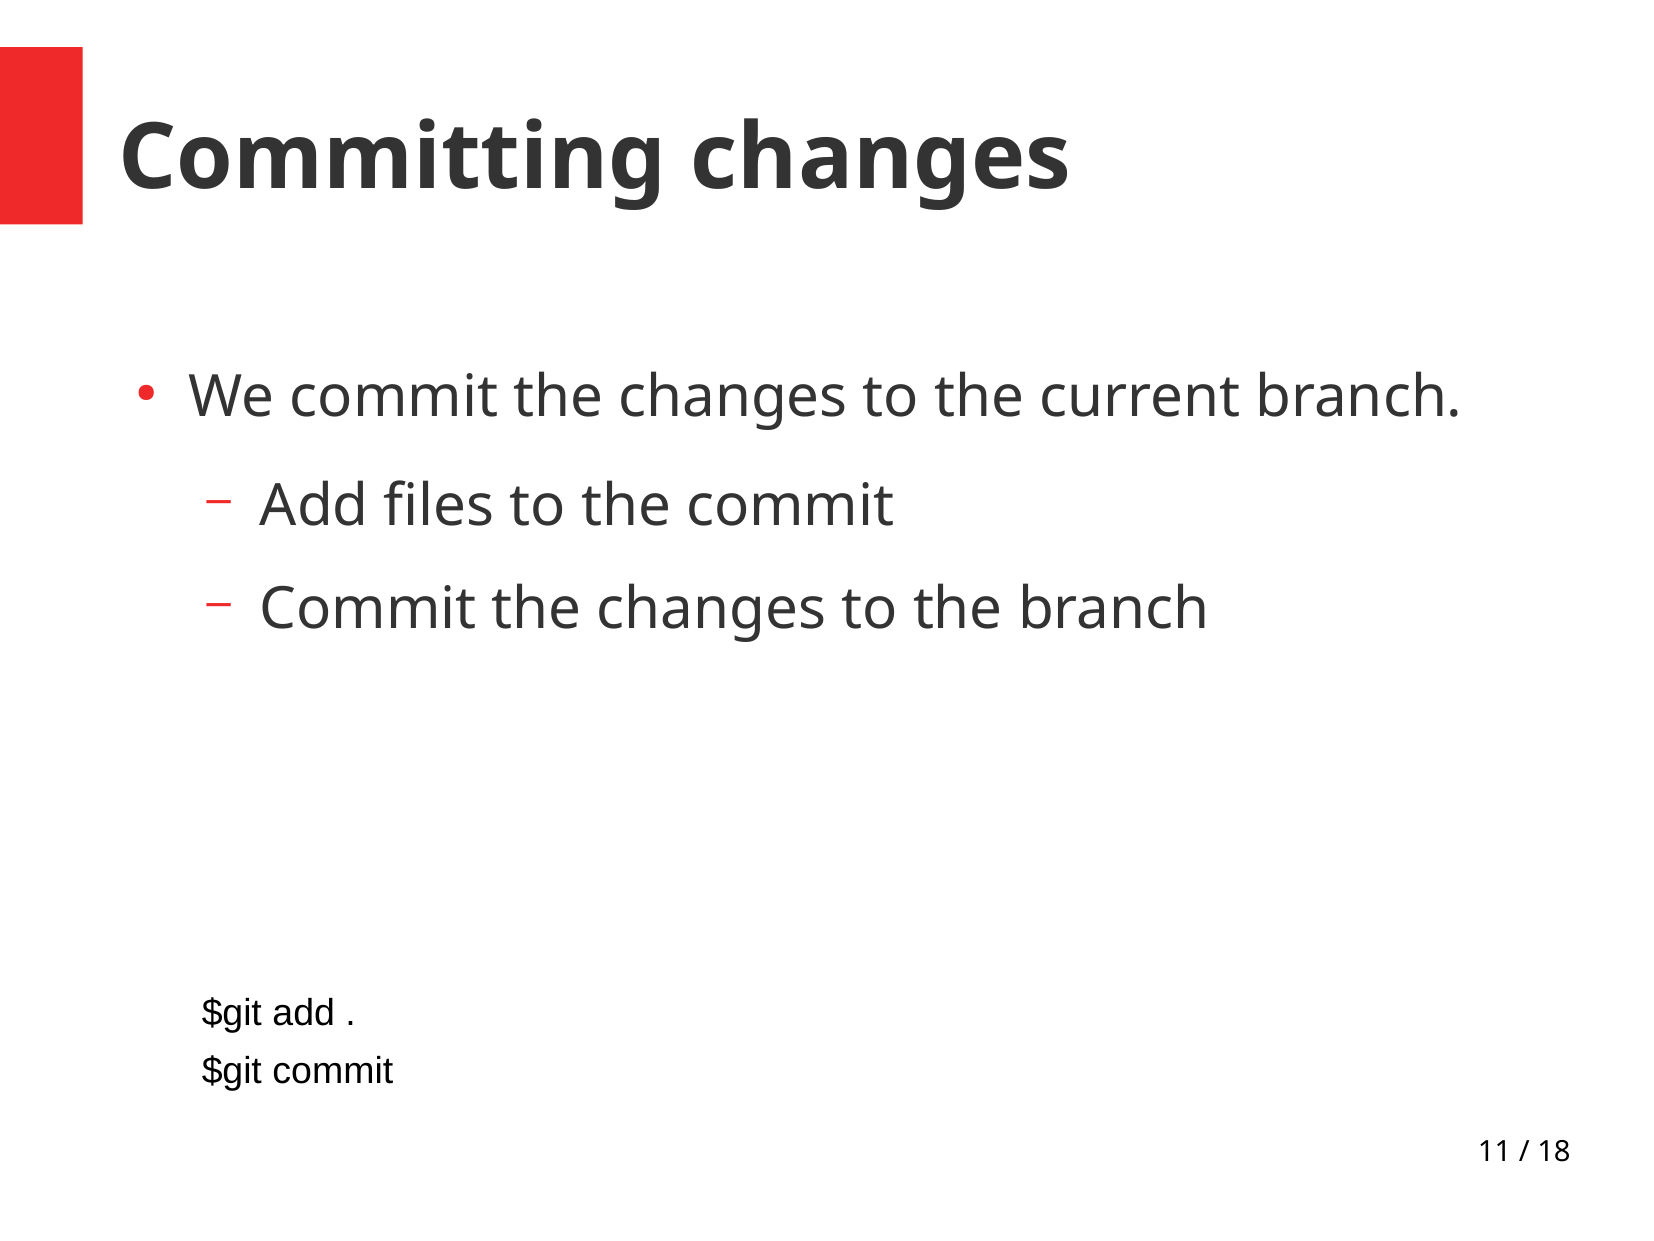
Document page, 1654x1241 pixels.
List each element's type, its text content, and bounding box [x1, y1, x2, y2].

text_box $git add . [187, 983, 371, 1041]
text_box $git commit [187, 1041, 409, 1099]
title Committing changes [118, 49, 1571, 257]
list We commit the changes to the current branch. Add files to the commit Commit the changes to the branch [118, 354, 1501, 451]
